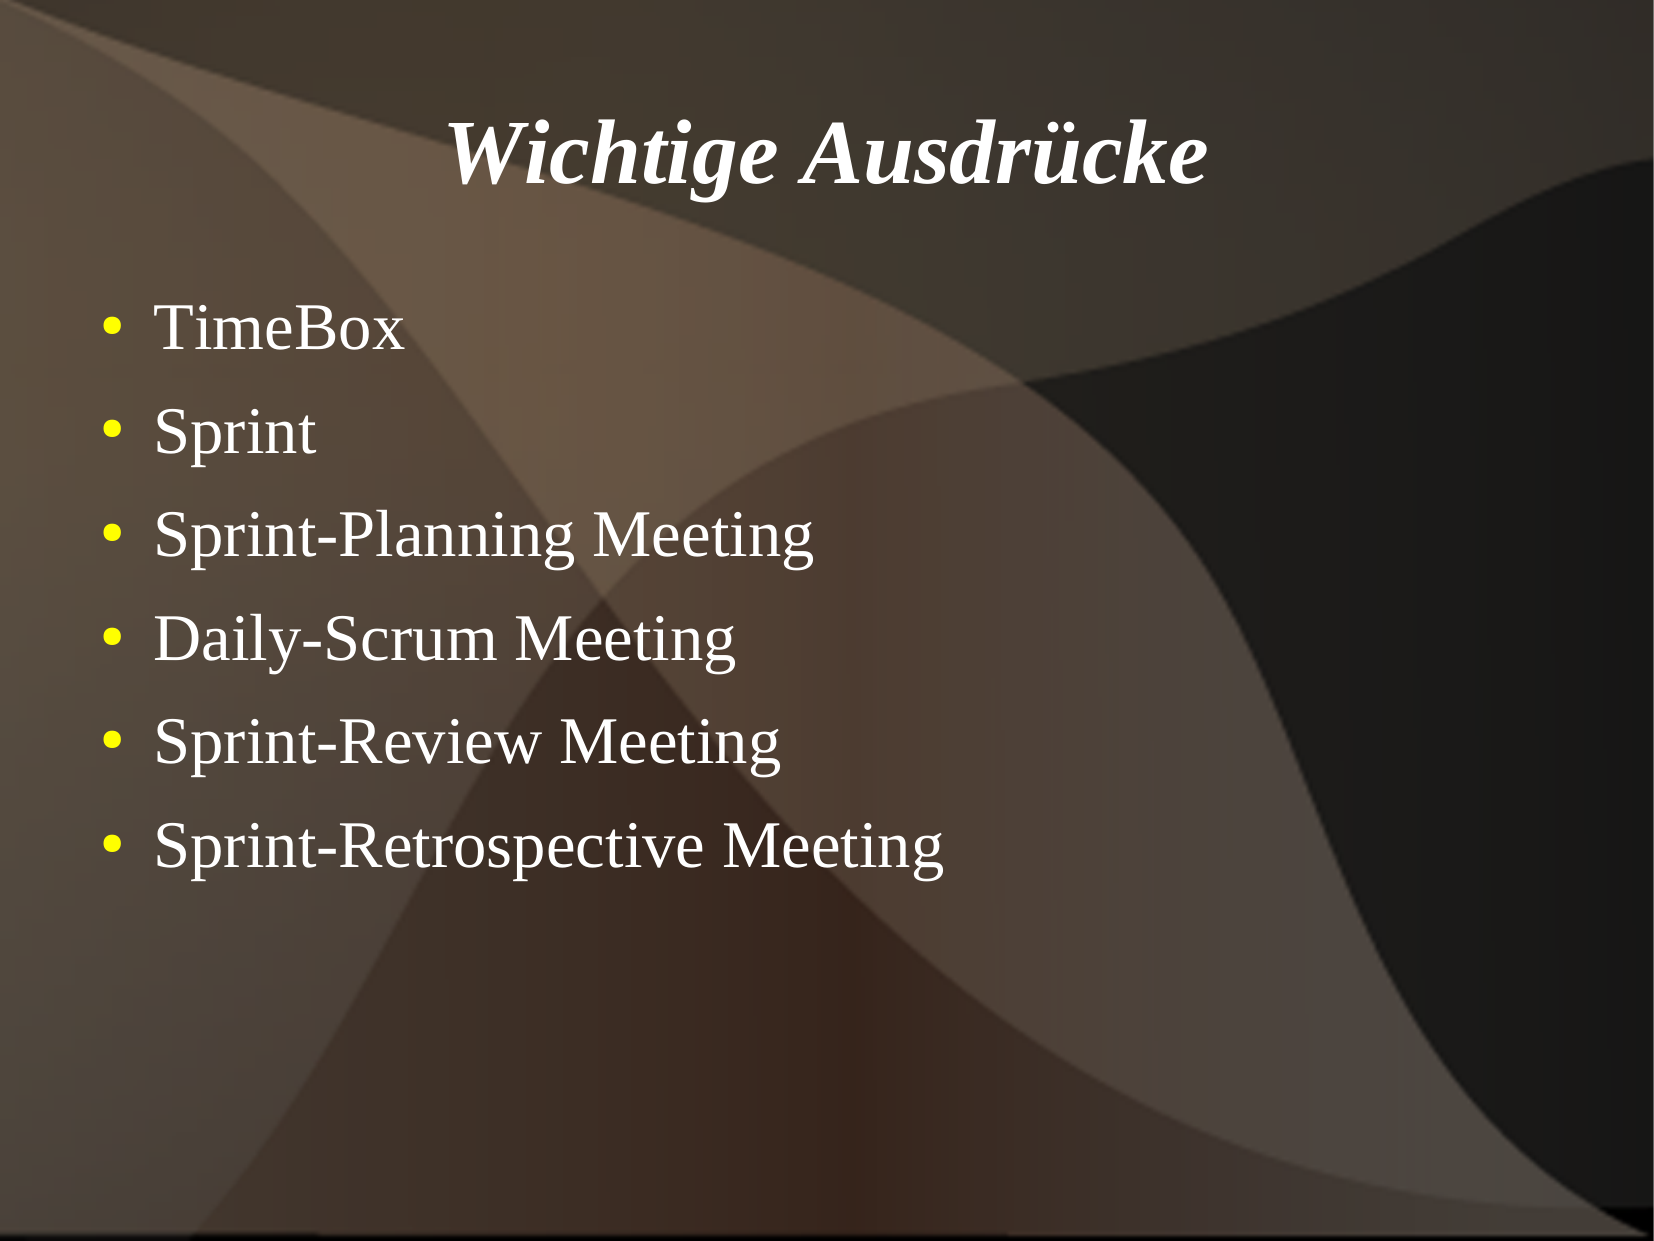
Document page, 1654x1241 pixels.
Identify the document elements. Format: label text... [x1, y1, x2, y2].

list TimeBox Sprint Sprint-Planning Meeting Daily-Scrum Meeting Sprint-Review Meeting Sprint-Retrospective Meeting [82, 290, 1571, 1094]
title Wichtige Ausdrücke [82, 56, 1571, 250]
picture [0, 0, 1654, 1241]
